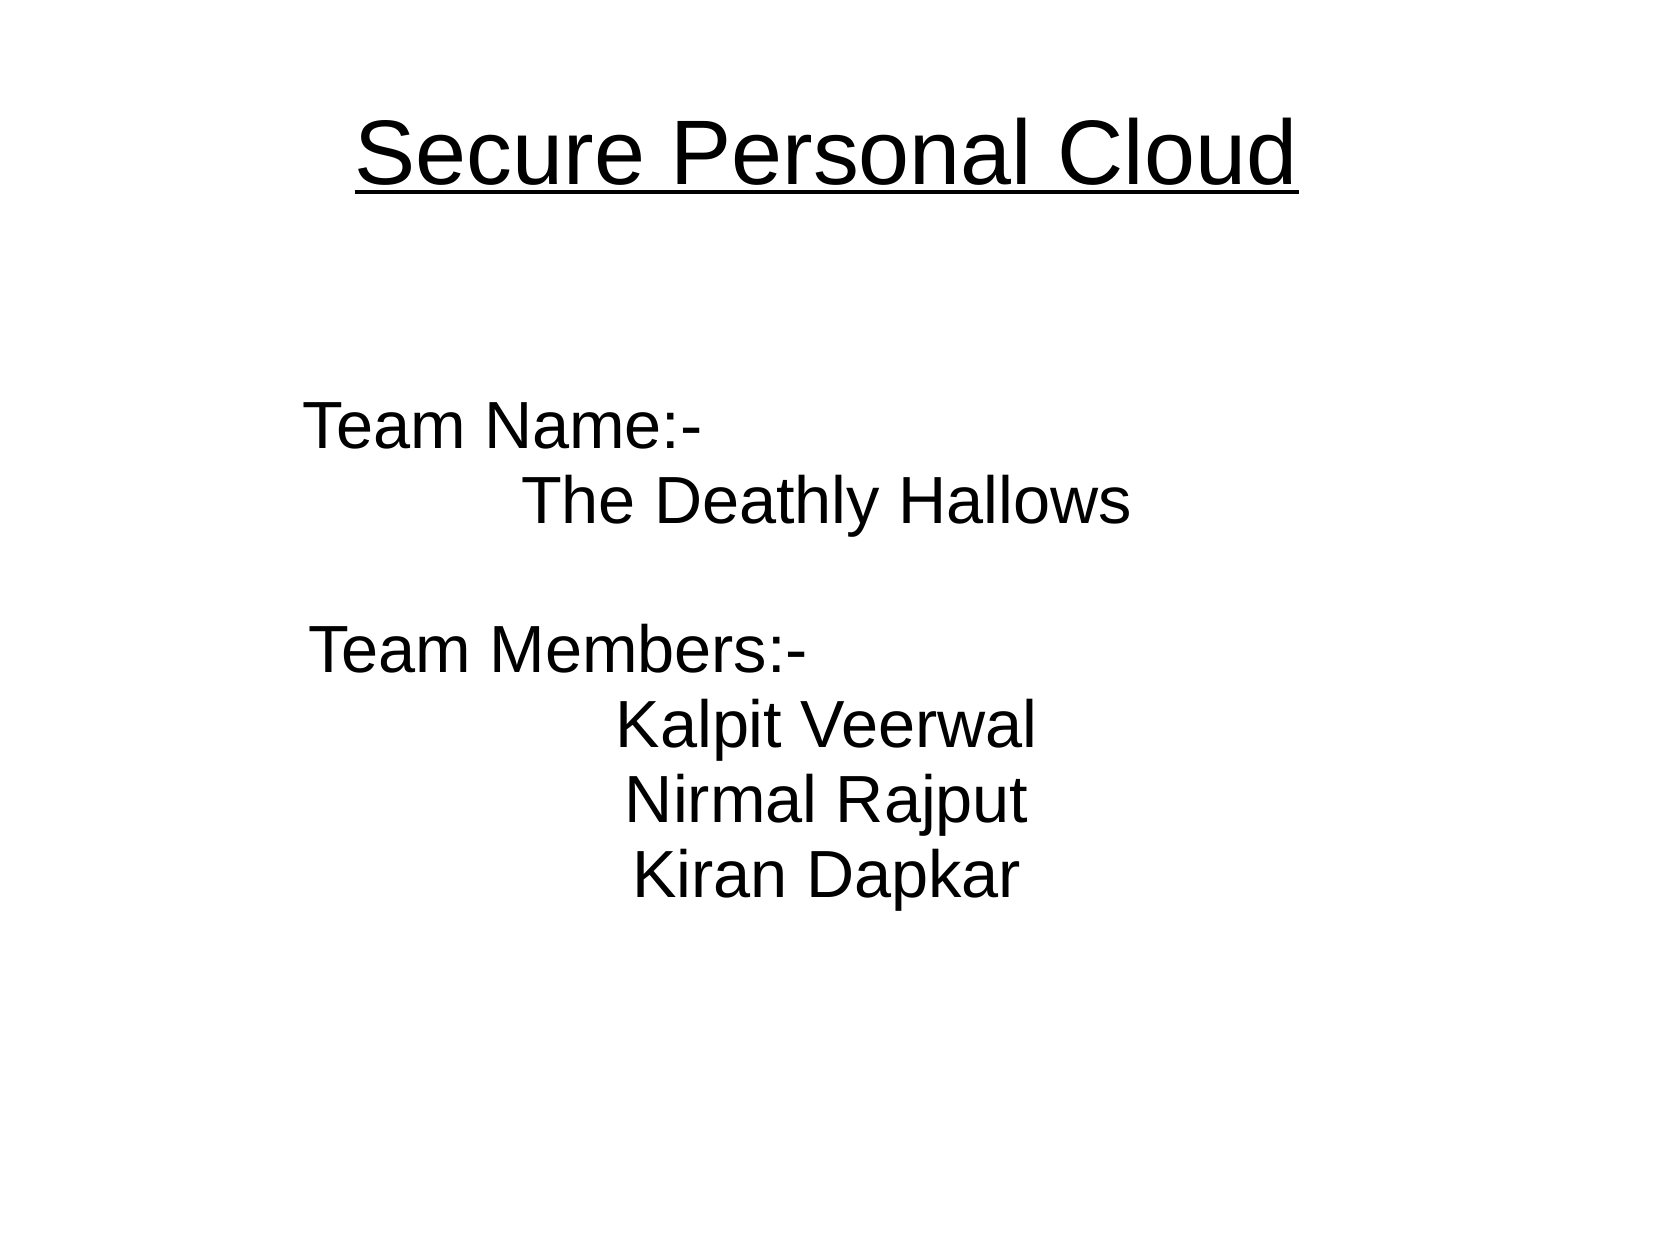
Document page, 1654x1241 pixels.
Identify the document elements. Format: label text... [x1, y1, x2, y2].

subtitle Team Name:- The Deathly Hallows Team Members:- Kalpit Veerwal Nirmal Rajput Kiran Dapkar [82, 290, 1571, 1010]
title Secure Personal Cloud [82, 49, 1571, 257]
